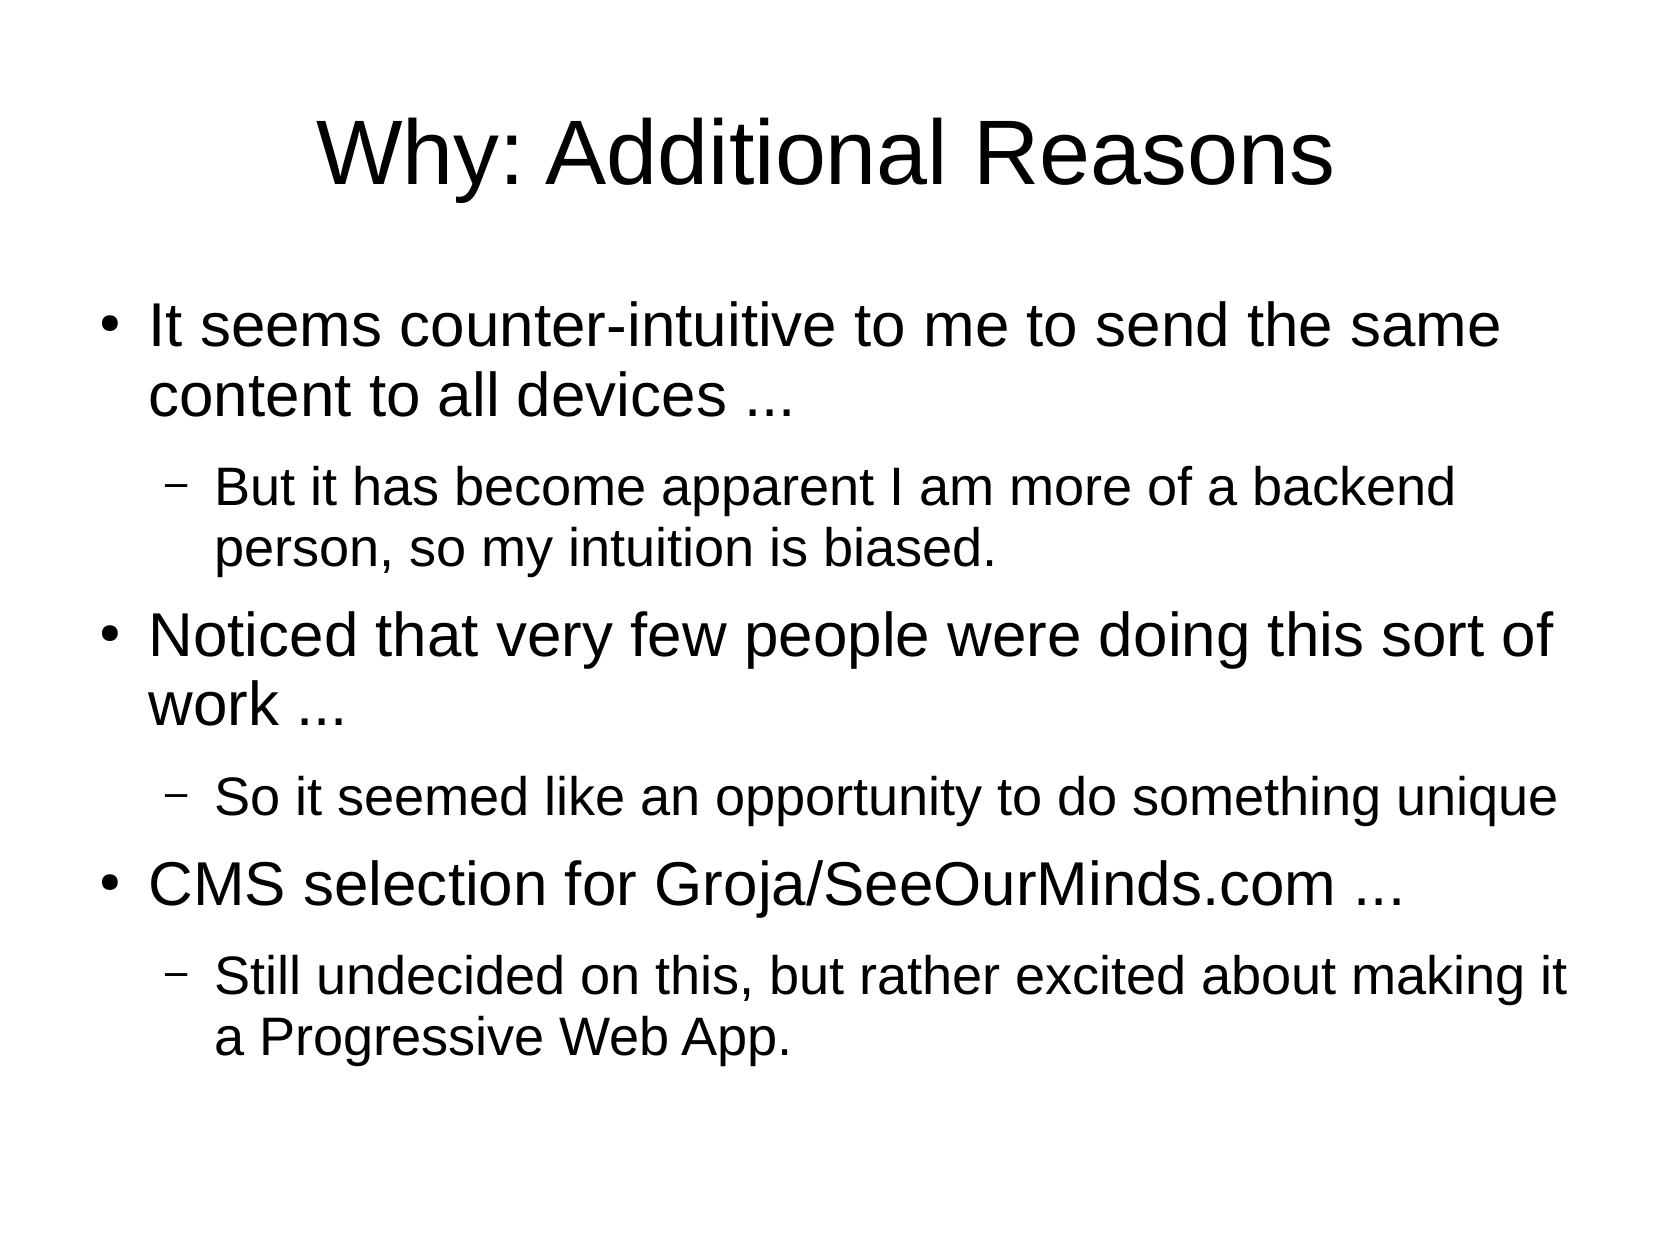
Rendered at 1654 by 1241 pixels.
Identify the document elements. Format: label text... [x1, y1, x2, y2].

title Why: Additional Reasons [82, 49, 1571, 257]
list It seems counter-intuitive to me to send the same content to all devices ... But it has become apparent I am more of a backend person, so my intuition is biased. Noticed that very few people were doing this sort of work ... So it seemed like an opportunity to do something unique CMS selection for Groja/SeeOurMinds.com ... Still undecided on this, but rather excited about making it a Progressive Web App. [82, 290, 1571, 1096]
